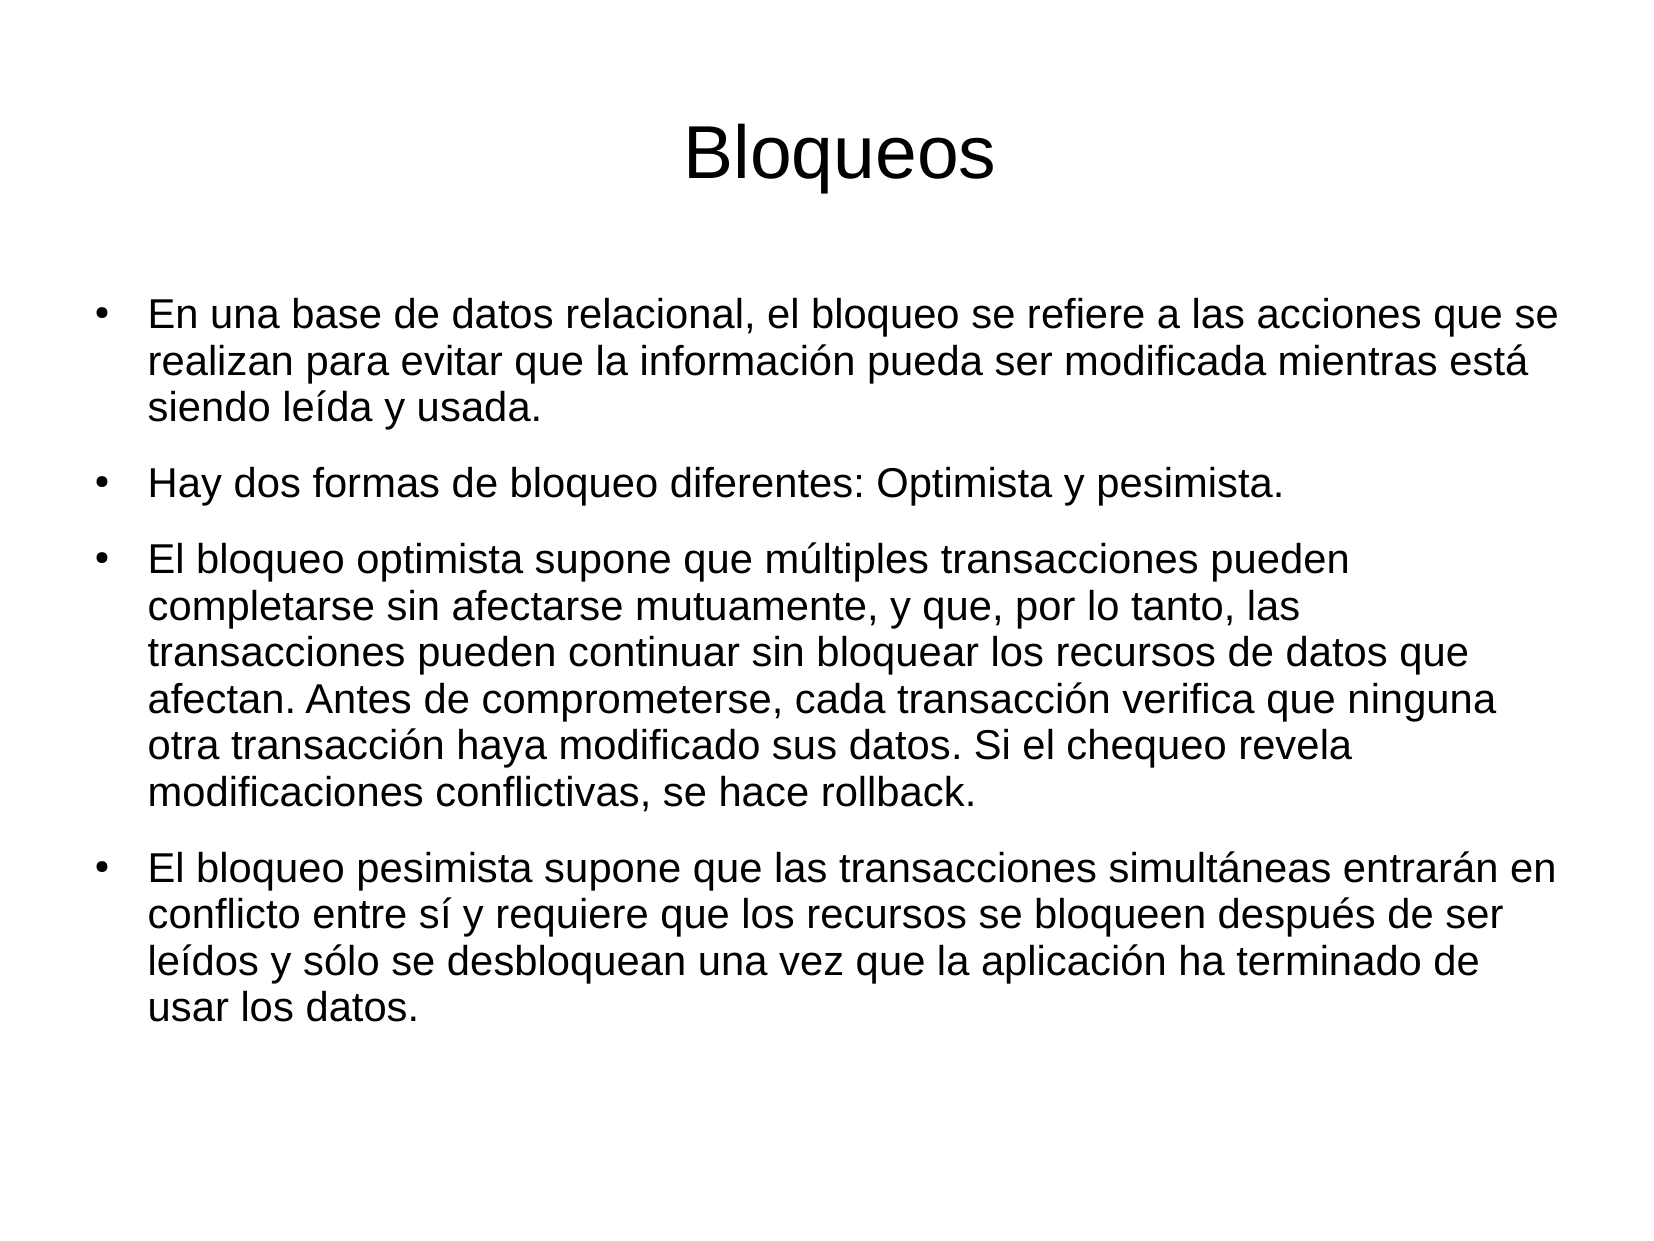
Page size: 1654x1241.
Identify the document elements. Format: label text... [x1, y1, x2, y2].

title Bloqueos [82, 49, 1571, 257]
list En una base de datos relacional, el bloqueo se refiere a las acciones que se realizan para evitar que la información pueda ser modificada mientras está siendo leída y usada. Hay dos formas de bloqueo diferentes: Optimista y pesimista. El bloqueo optimista supone que múltiples transacciones pueden completarse sin afectarse mutuamente, y que, por lo tanto, las transacciones pueden continuar sin bloquear los recursos de datos que afectan. Antes de comprometerse, cada transacción verifica que ninguna otra transacción haya modificado sus datos. Si el chequeo revela modificaciones conflictivas, se hace rollback. El bloqueo pesimista supone que las transacciones simultáneas entrarán en conflicto entre sí y requiere que los recursos se bloqueen después de ser leídos y sólo se desbloquean una vez que la aplicación ha terminado de usar los datos. [76, 291, 1565, 1110]
